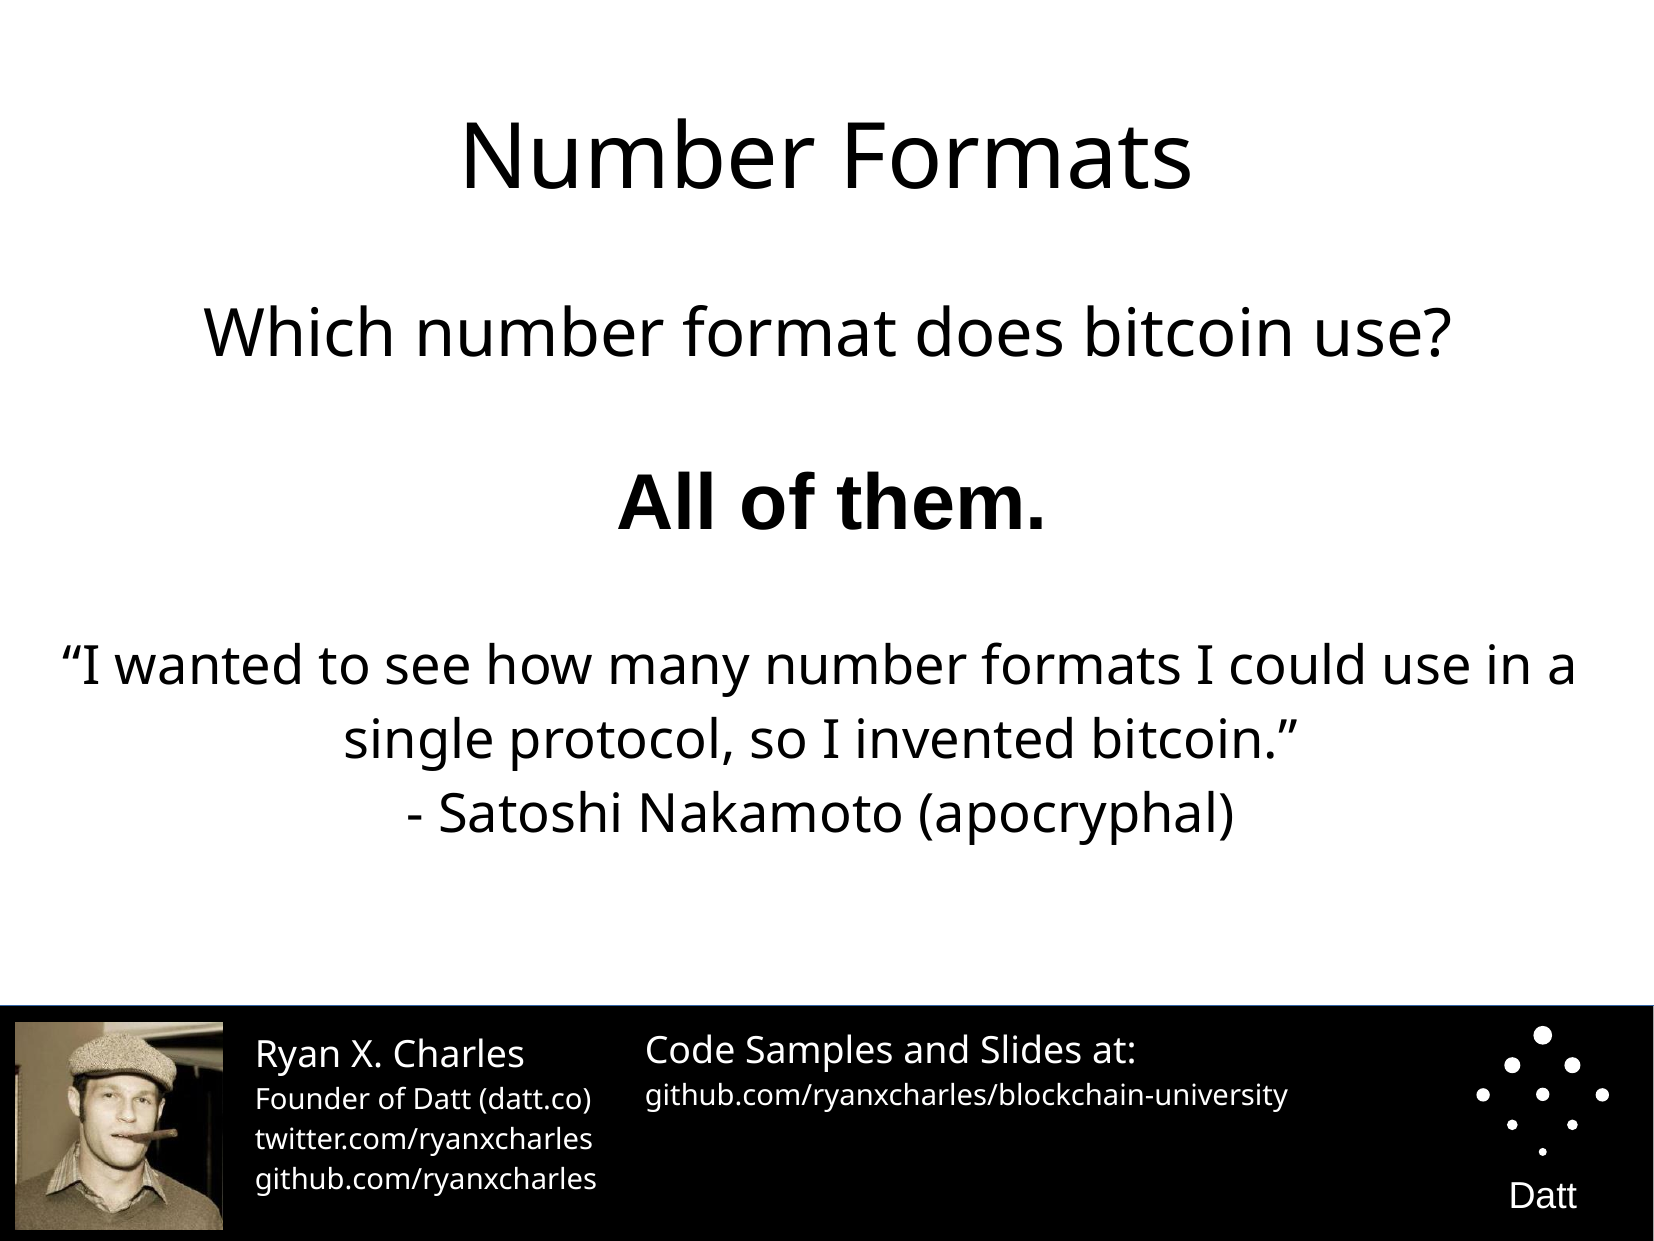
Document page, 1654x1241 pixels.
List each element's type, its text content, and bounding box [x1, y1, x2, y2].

subtitle Which number format does bitcoin use? [52, 285, 1606, 391]
text_box “I wanted to see how many number formats I could use in a single protocol, so I invented bitcoin.” - Satoshi Nakamoto (apocryphal) [45, 626, 1598, 849]
text_box Datt [1452, 1167, 1633, 1241]
text_box Code Samples and Slides at: github.com/ryanxcharles/blockchain-university [630, 1015, 1403, 1156]
picture [1475, 1023, 1611, 1159]
text_box Ryan X. Charles Founder of Datt (datt.co) twitter.com/ryanxcharles github.com/ryanxcharles [240, 1020, 976, 1241]
text_box [0, 1005, 1654, 1241]
picture [15, 1022, 223, 1231]
title Number Formats [82, 49, 1571, 257]
text_box All of them. [375, 450, 1291, 626]
